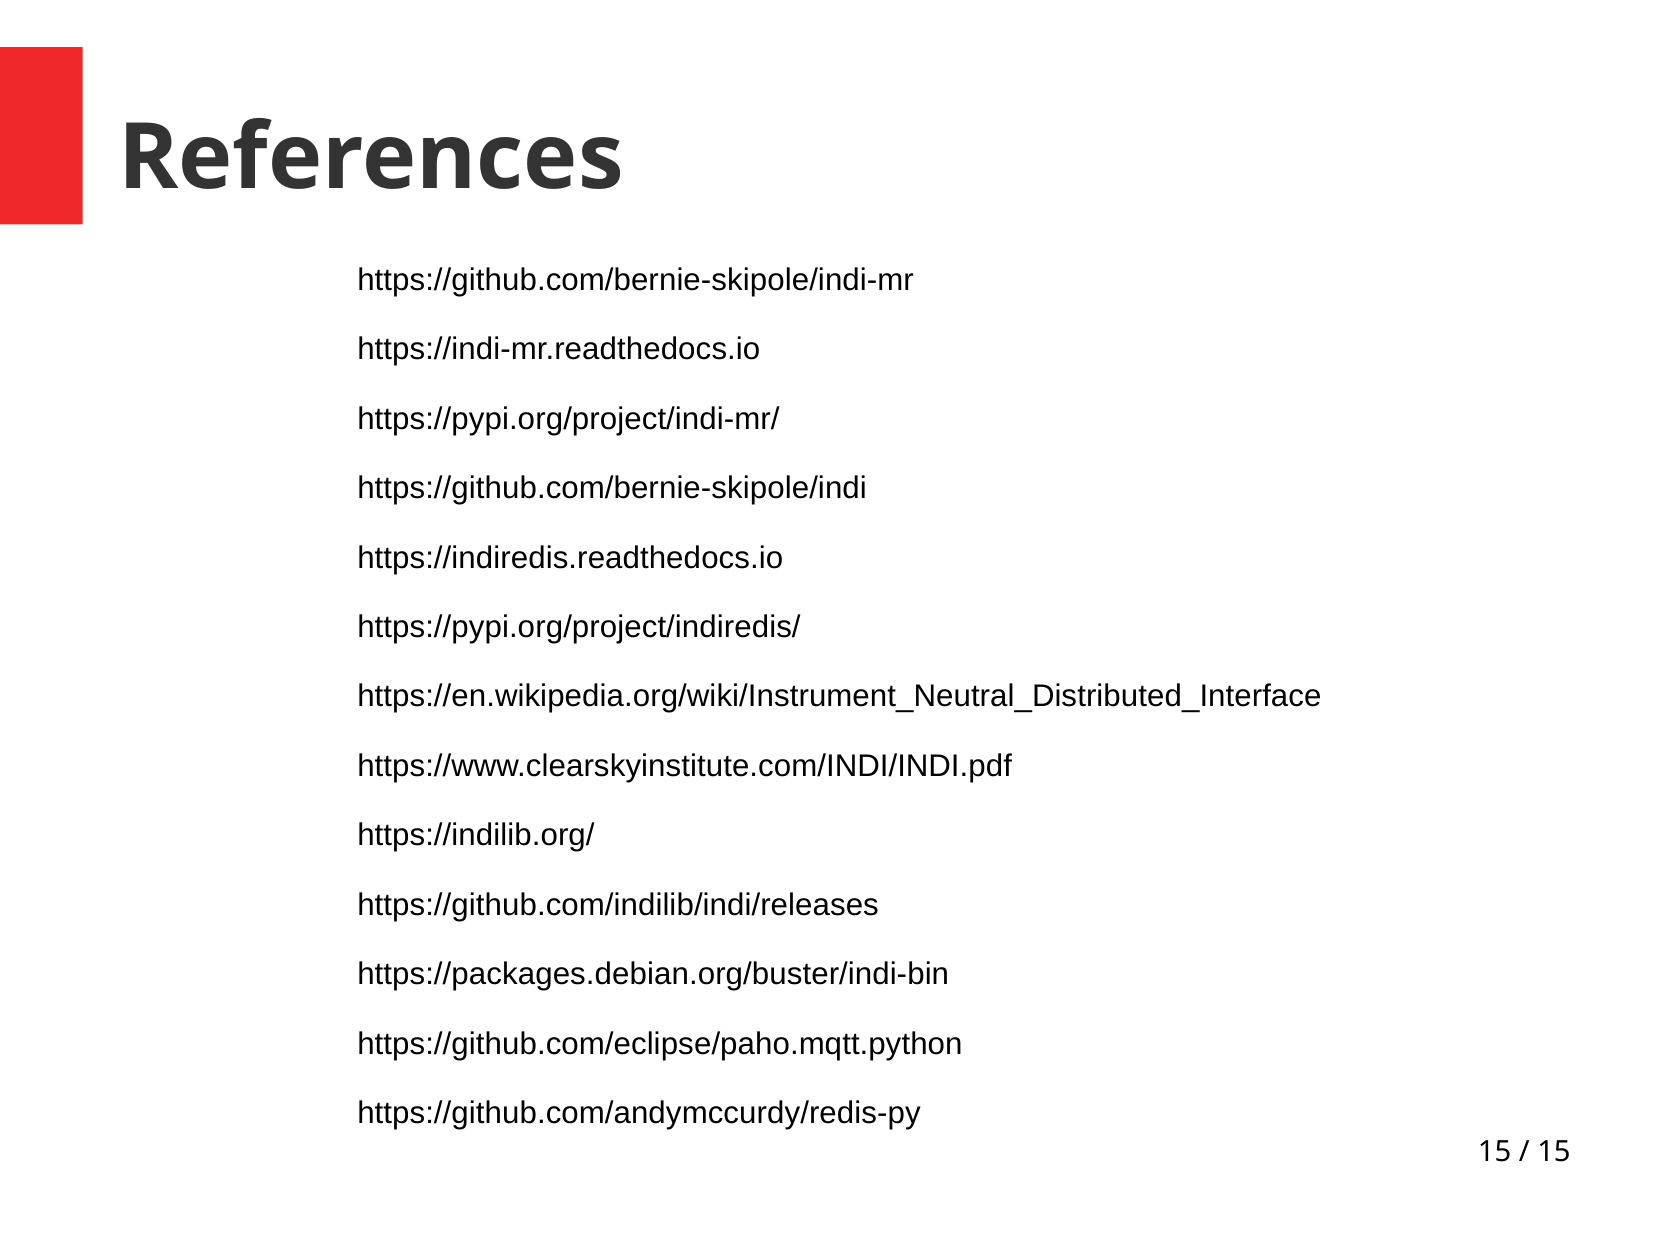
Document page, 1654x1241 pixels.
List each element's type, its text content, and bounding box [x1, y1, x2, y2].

text_box https://github.com/bernie-skipole/indi-mr https://indi-mr.readthedocs.io https://pypi.org/project/indi-mr/ https://github.com/bernie-skipole/indi https://indiredis.readthedocs.io https://pypi.org/project/indiredis/ https://en.wikipedia.org/wiki/Instrument_Neutral_Distributed_Interface https://www.clearskyinstitute.com/INDI/INDI.pdf https://indilib.org/ https://github.com/indilib/indi/releases https://packages.debian.org/buster/indi-bin https://github.com/eclipse/paho.mqtt.python https://github.com/andymccurdy/redis-py [342, 224, 1453, 1173]
title References [118, 49, 1571, 257]
